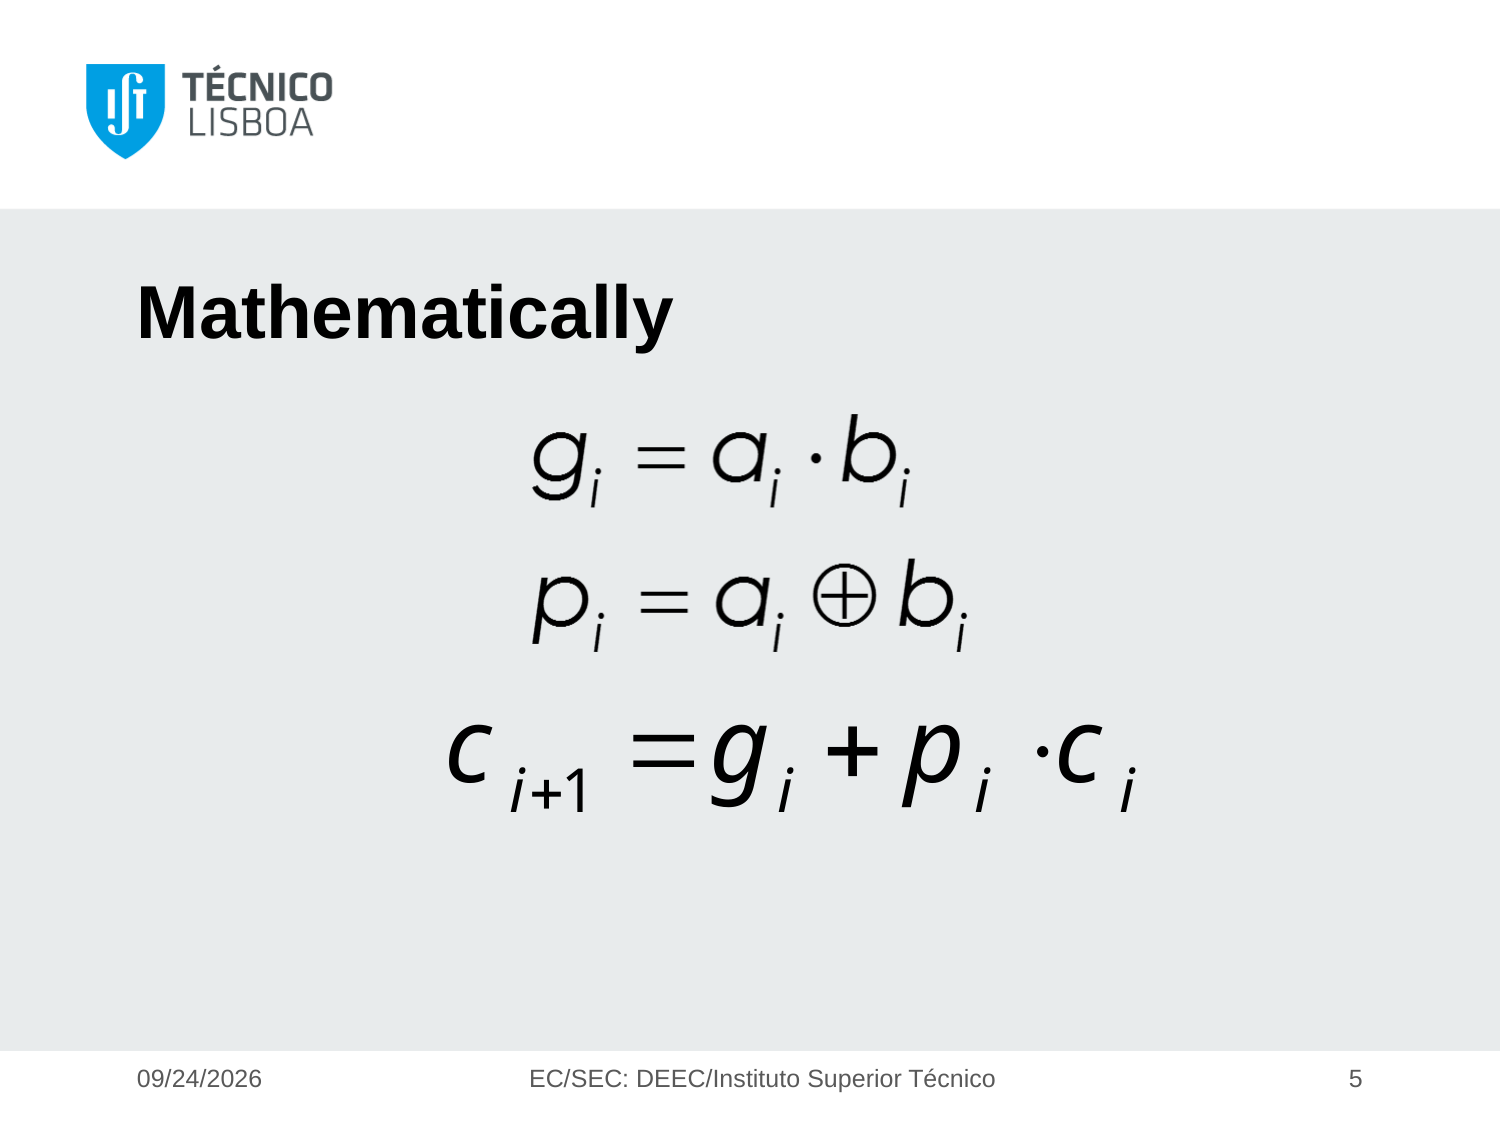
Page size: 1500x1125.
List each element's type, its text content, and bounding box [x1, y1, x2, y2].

title Mathematically [121, 237, 1378, 381]
slide_number 10/11/2018 [121, 1052, 425, 1103]
footer EC/SEC: DEEC/Instituto Superior Técnico [512, 1052, 1021, 1103]
slide_number <number> [1077, 1052, 1378, 1103]
picture [0, 0, 1500, 1125]
